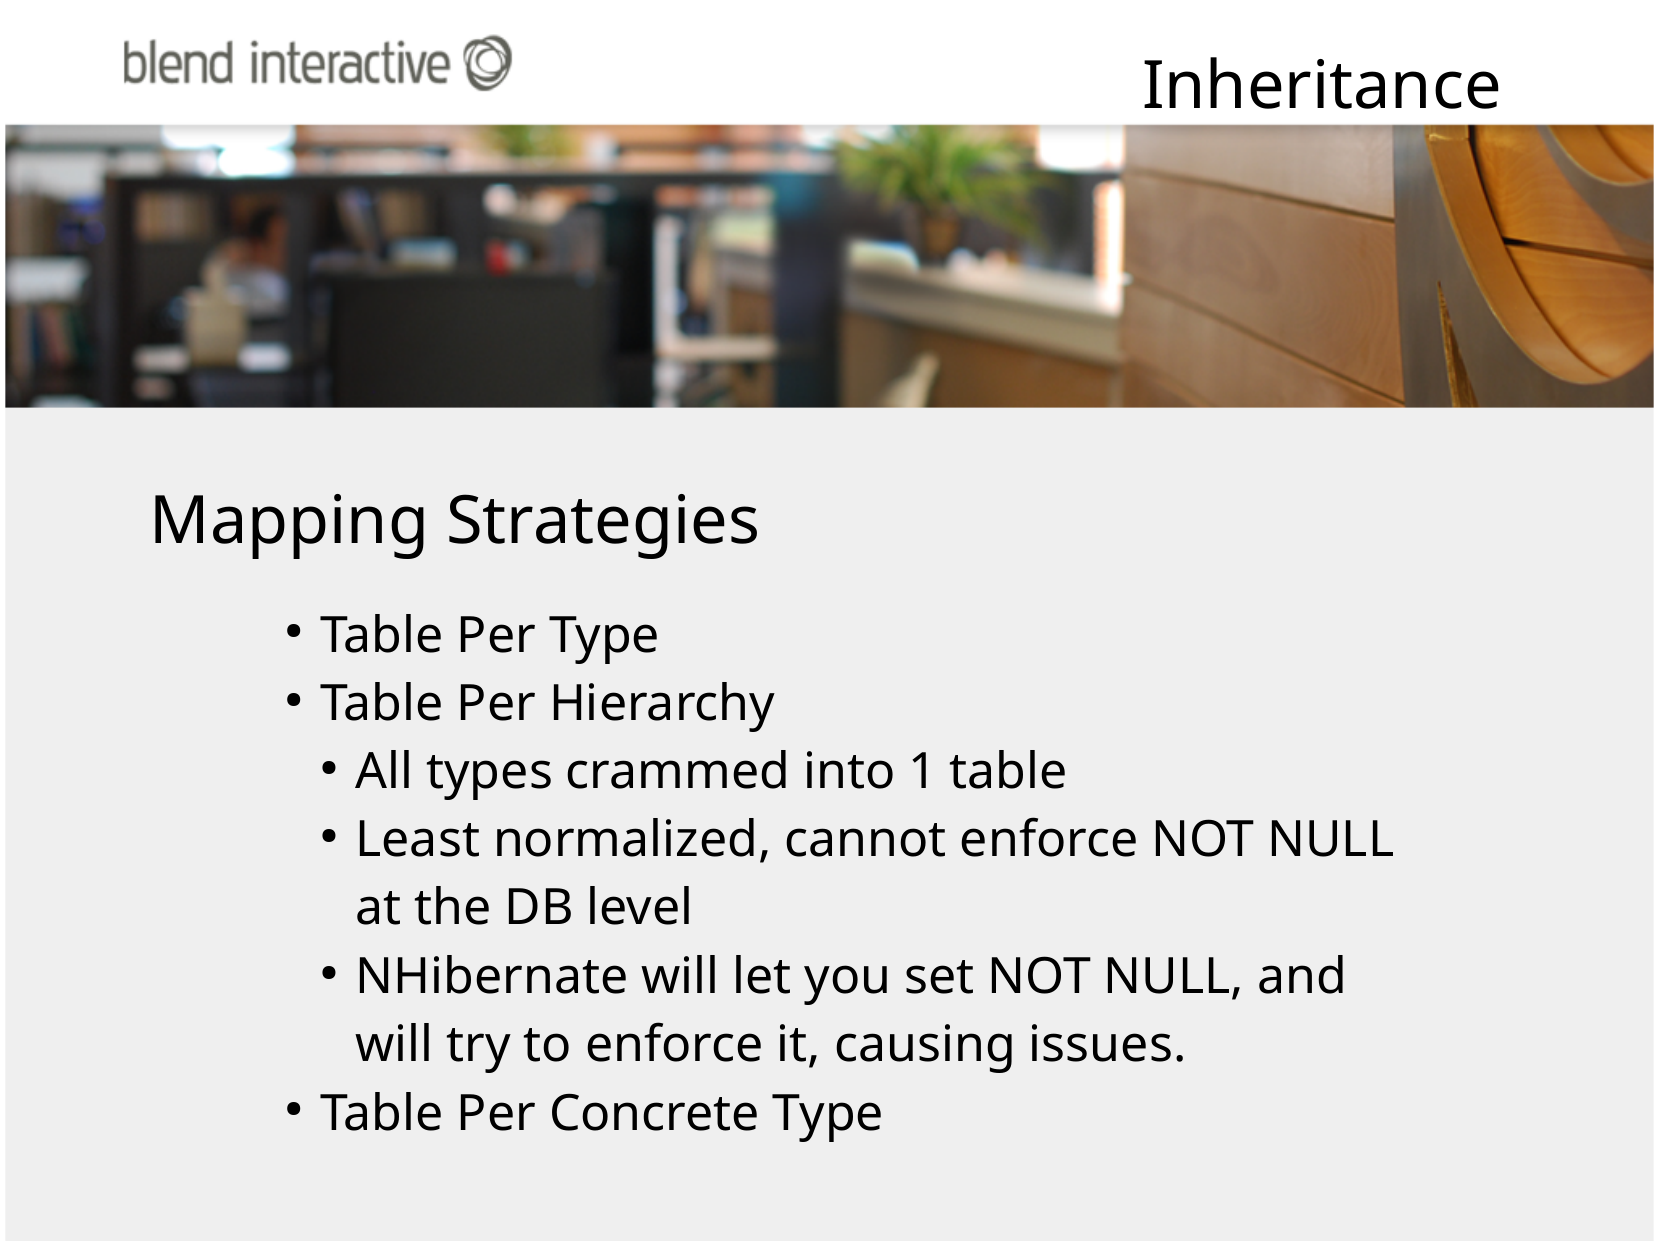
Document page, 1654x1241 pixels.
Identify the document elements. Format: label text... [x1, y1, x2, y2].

text_box Mapping Strategies [135, 465, 727, 561]
text_box Table Per Type Table Per Hierarchy All types crammed into 1 table Least normalized, cannot enforce NOT NULL at the DB level NHibernate will let you set NOT NULL, and will try to enforce it, causing issues. Table Per Concrete Type [270, 591, 1411, 1186]
text_box Inheritance [1127, 30, 1479, 125]
picture [5, 4, 1654, 1241]
